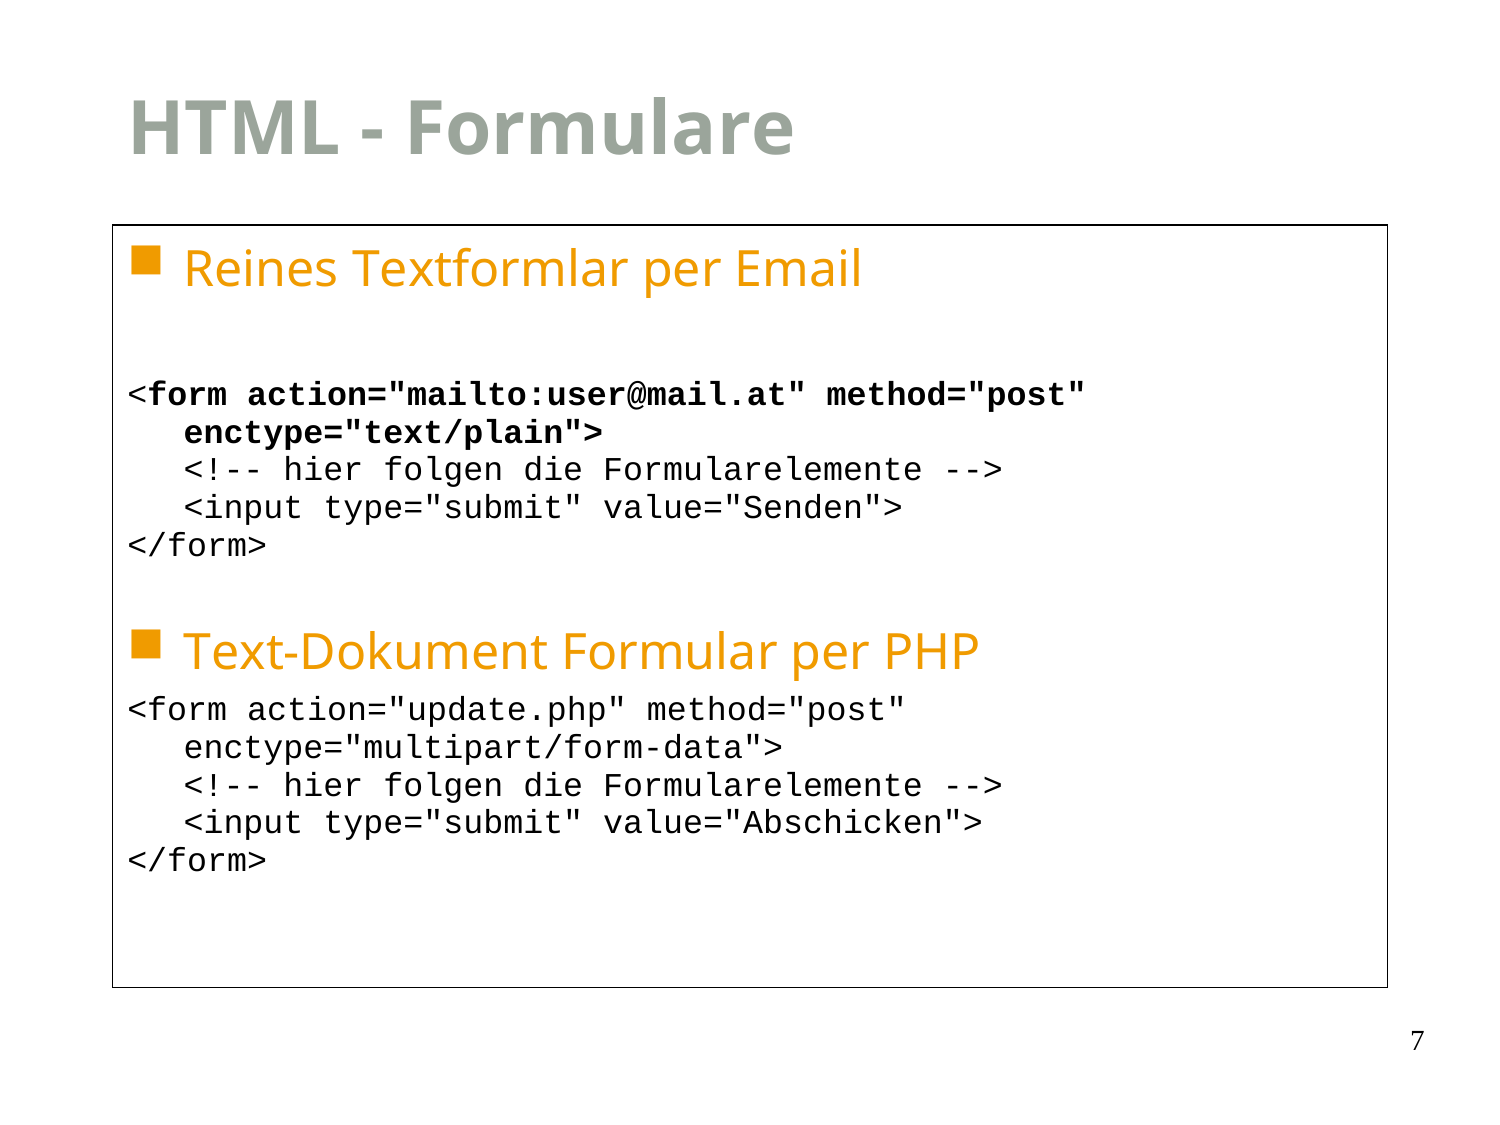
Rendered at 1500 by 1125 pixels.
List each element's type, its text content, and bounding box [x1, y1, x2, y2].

title HTML - Formulare [112, 71, 1388, 179]
list Reines Textformlar per Email <form action="mailto:user@mail.at" method="post" enctype="text/plain"> <!-- hier folgen die Formularelemente --> <input type="submit" value="Senden"> </form> Text-Dokument Formular per PHP <form action="update.php" method="post" enctype="multipart/form-data"> <!-- hier folgen die Formularelemente --> <input type="submit" value="Abschicken"> </form> [112, 224, 1388, 988]
